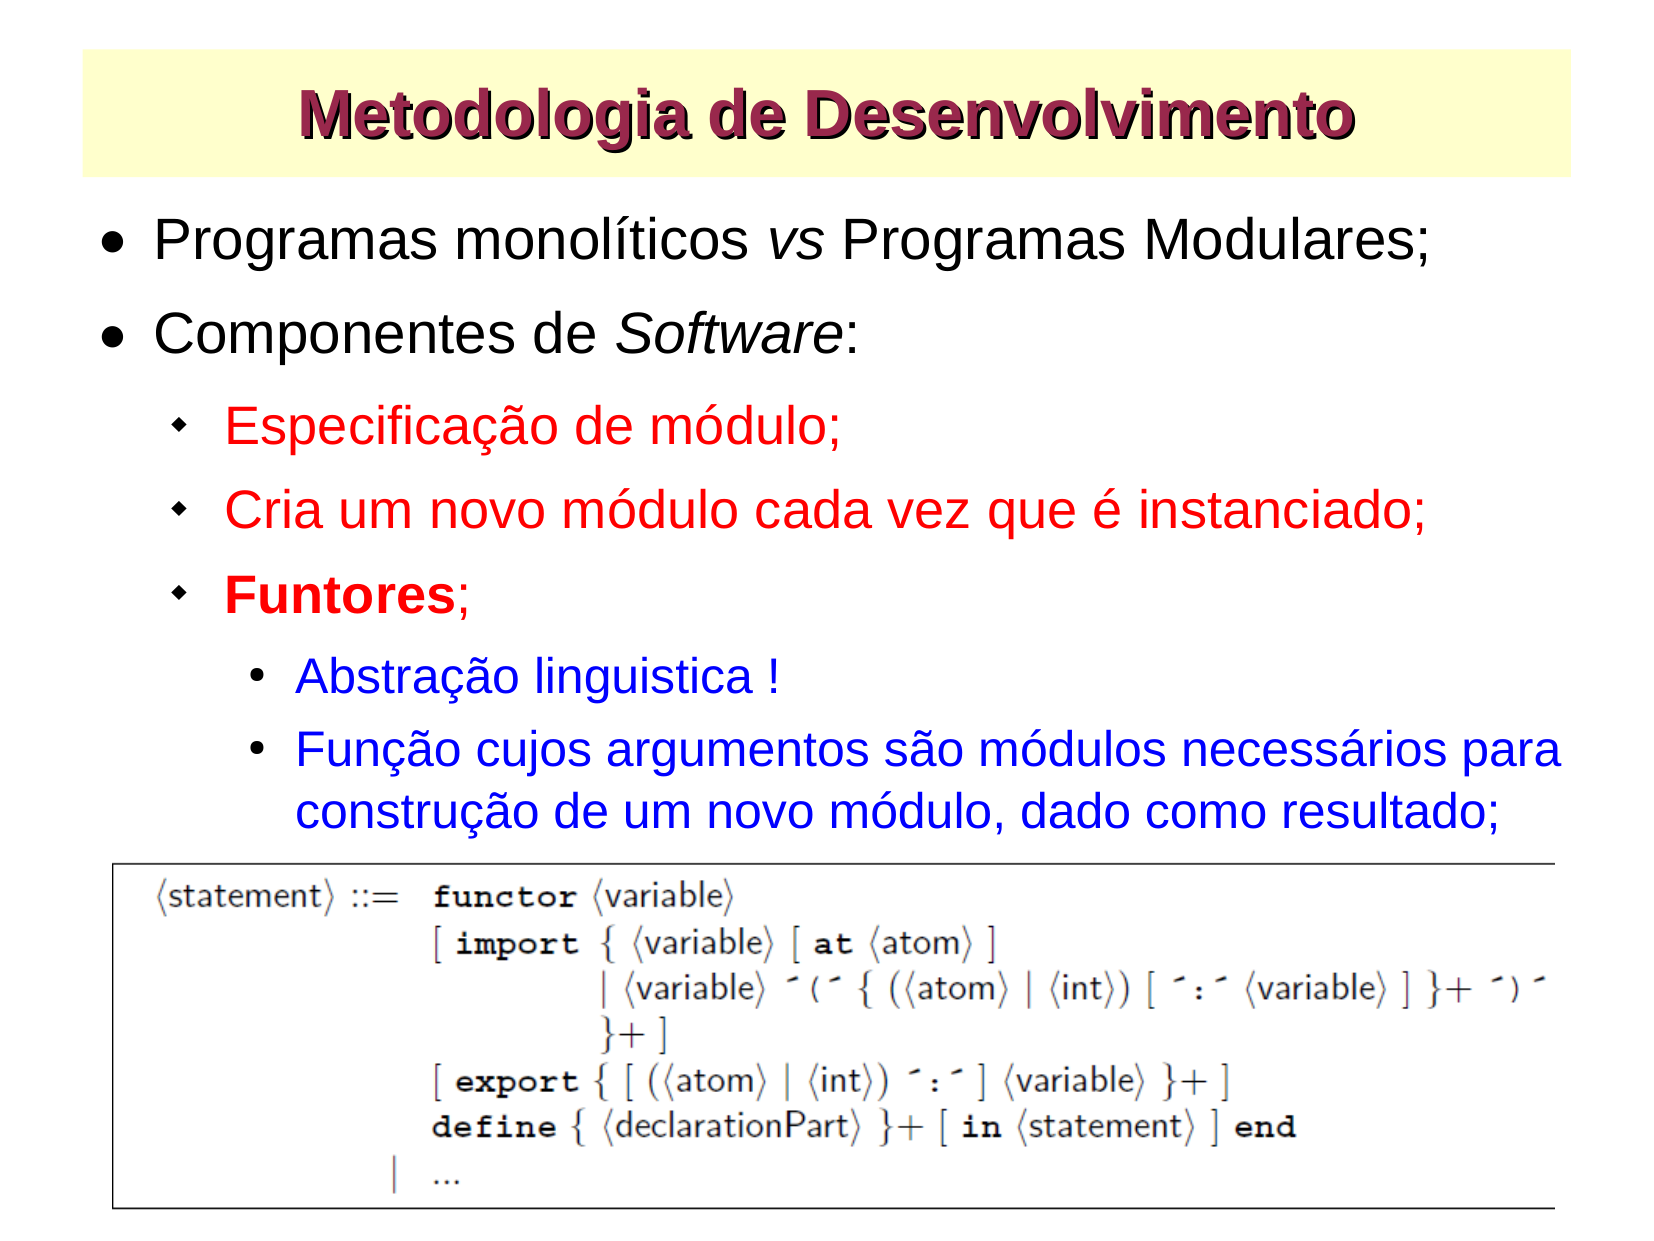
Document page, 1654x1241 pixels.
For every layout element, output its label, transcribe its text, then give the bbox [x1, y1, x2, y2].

title Metodologia de Desenvolvimento [82, 49, 1571, 178]
picture [112, 854, 1555, 1211]
list Programas monolíticos vs Programas Modulares; Componentes de Software: Especificação de módulo; Cria um novo módulo cada vez que é instanciado; Funtores; Abstração linguistica ! Função cujos argumentos são módulos necessários para construção de um novo módulo, dado como resultado; [82, 206, 1571, 1137]
